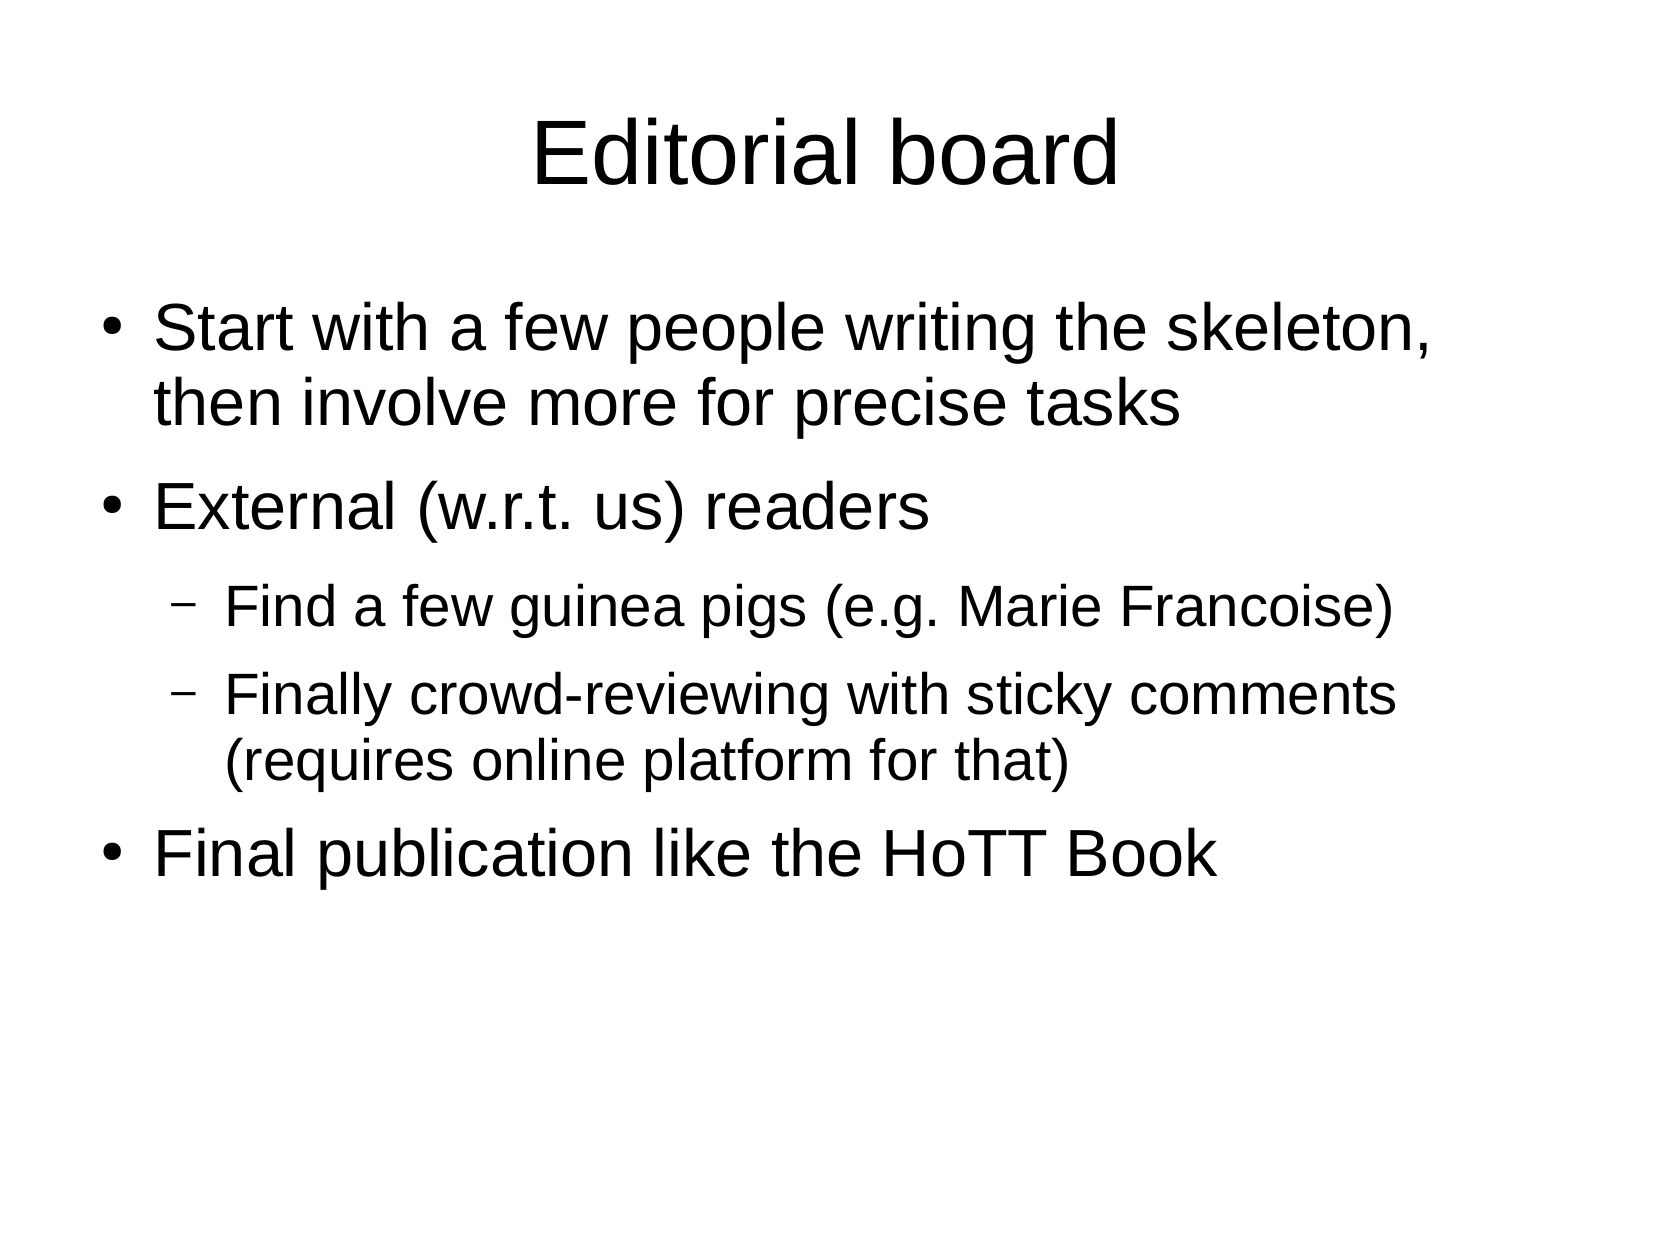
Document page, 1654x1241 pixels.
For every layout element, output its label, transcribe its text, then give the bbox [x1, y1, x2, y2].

title Editorial board [82, 49, 1571, 257]
list Start with a few people writing the skeleton, then involve more for precise tasks External (w.r.t. us) readers Find a few guinea pigs (e.g. Marie Francoise) Finally crowd-reviewing with sticky comments (requires online platform for that) Final publication like the HoTT Book [82, 290, 1571, 1010]
